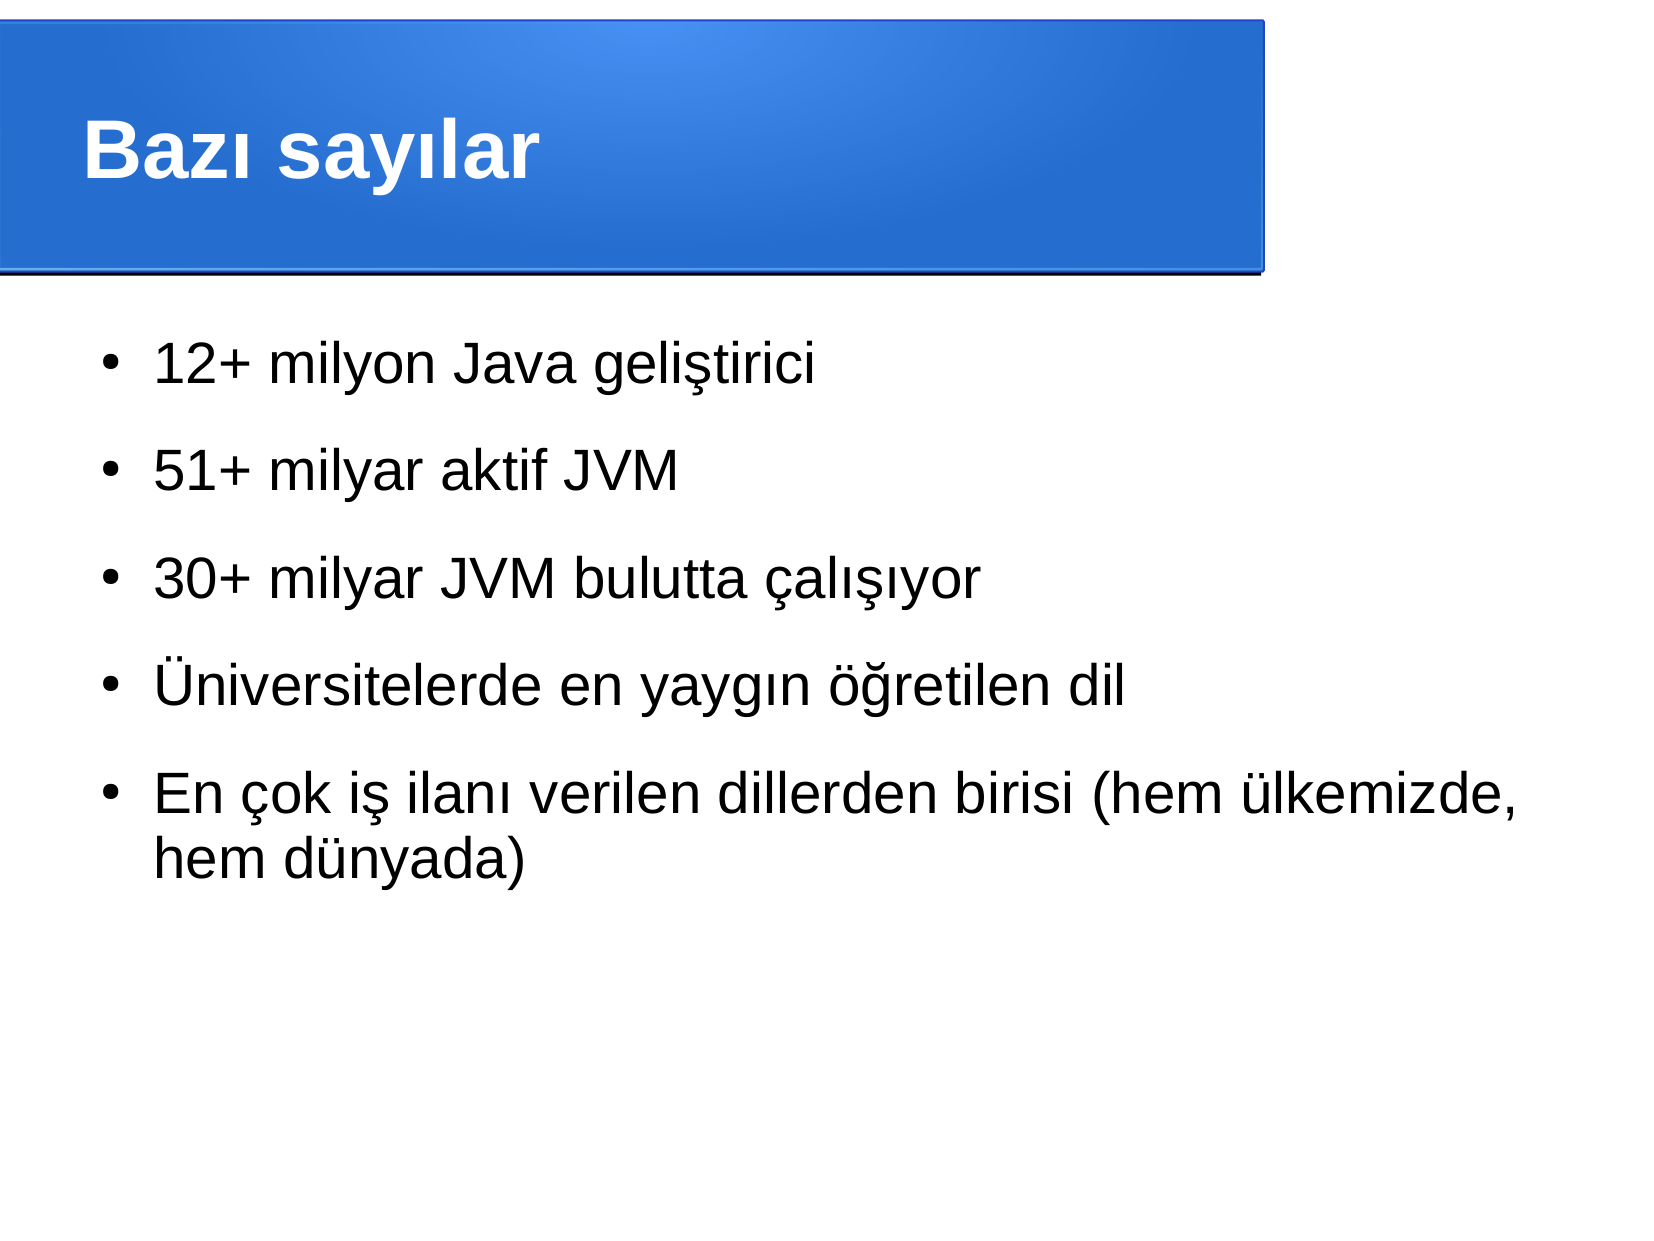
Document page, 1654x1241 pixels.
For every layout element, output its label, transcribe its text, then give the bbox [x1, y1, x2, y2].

list 12+ milyon Java geliştirici 51+ milyar aktif JVM 30+ milyar JVM bulutta çalışıyor Üniversitelerde en yaygın öğretilen dil En çok iş ilanı verilen dillerden birisi (hem ülkemizde, hem dünyada) [82, 330, 1571, 1050]
title Bazı sayılar [82, 47, 1235, 252]
